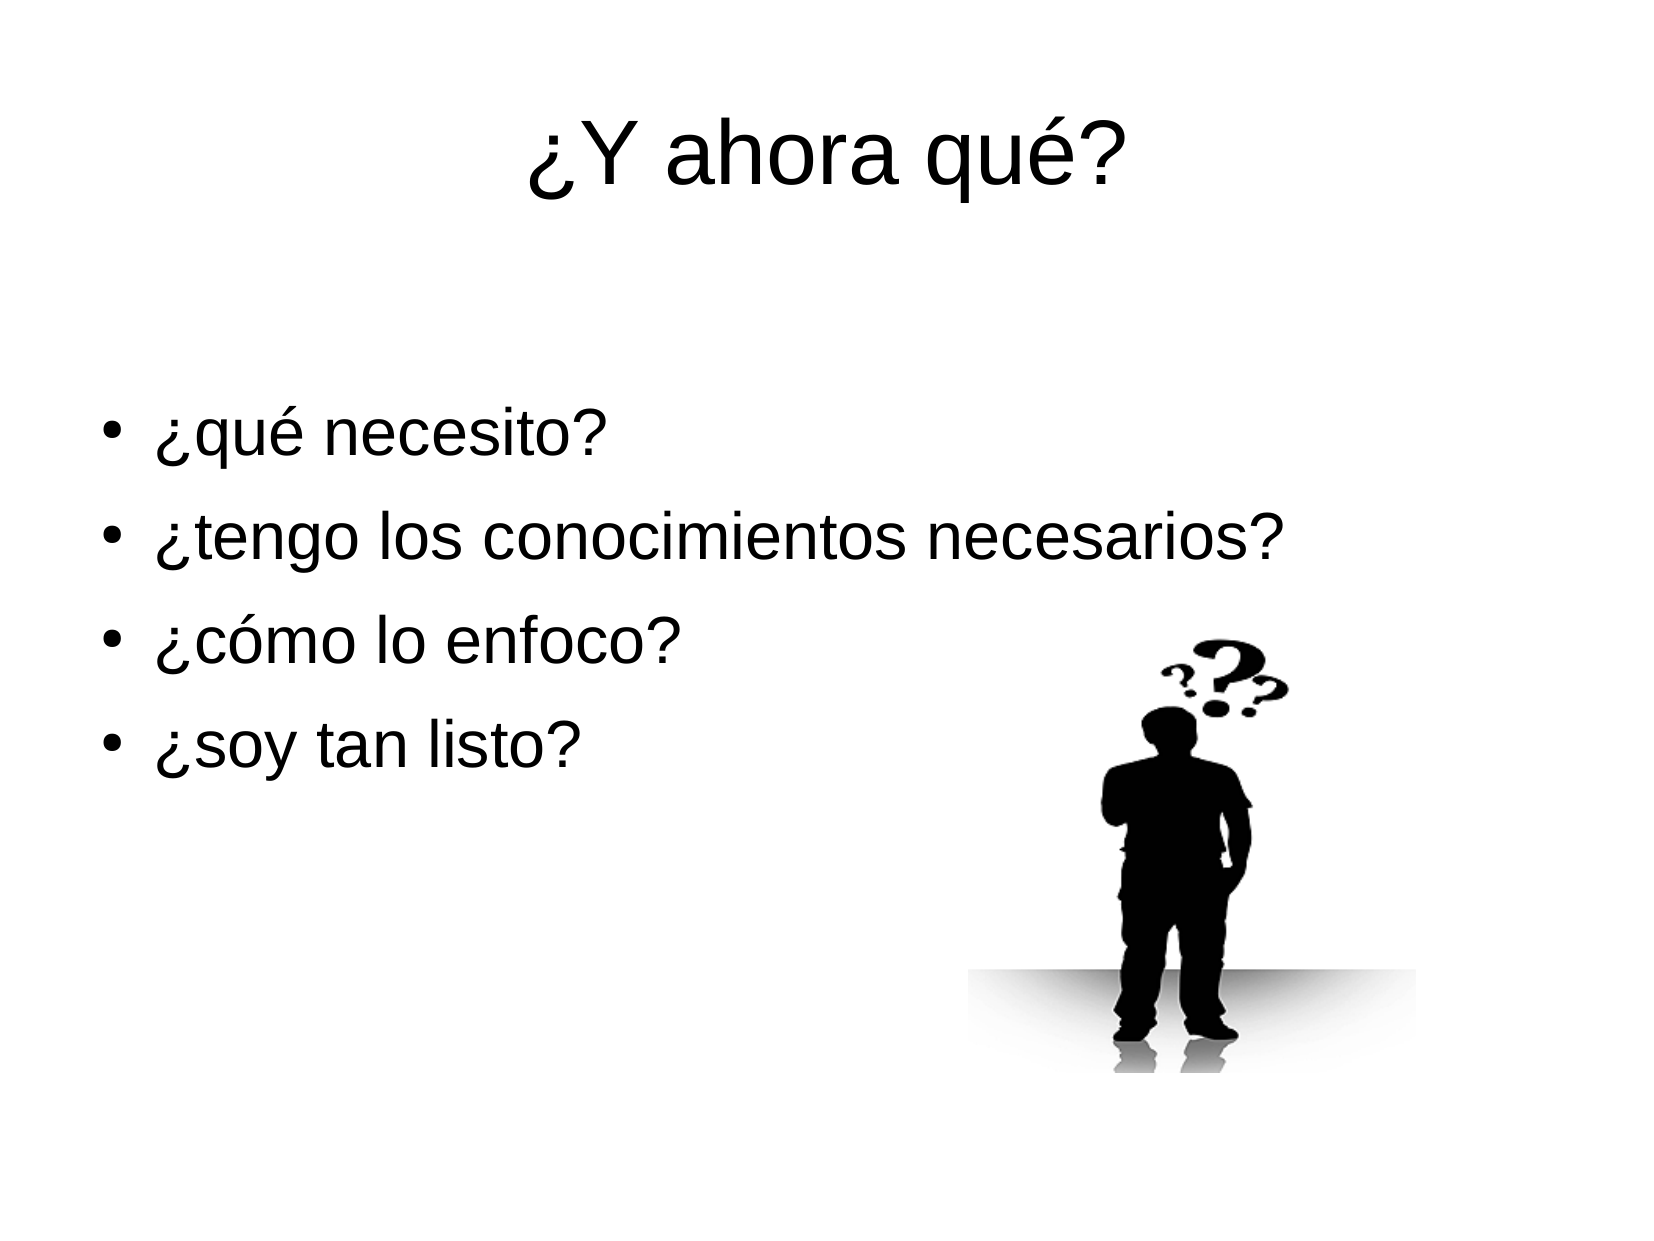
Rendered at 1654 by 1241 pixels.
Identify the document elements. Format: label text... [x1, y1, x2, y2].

title ¿Y ahora qué? [82, 49, 1571, 257]
list ¿qué necesito? ¿tengo los conocimientos necesarios? ¿cómo lo enfoco? ¿soy tan listo? [82, 290, 1571, 1010]
picture [968, 625, 1416, 1073]
